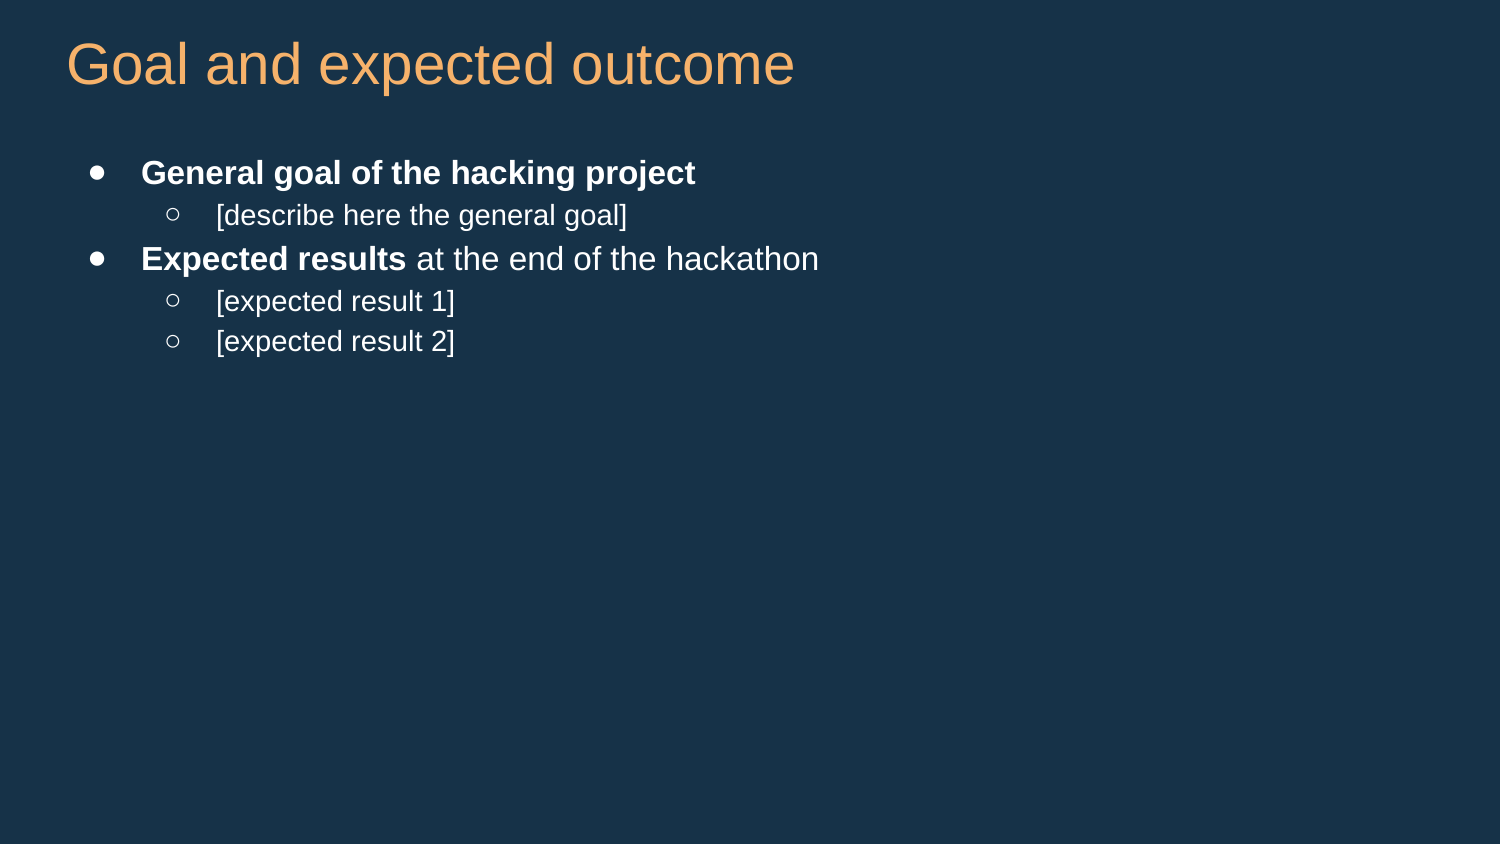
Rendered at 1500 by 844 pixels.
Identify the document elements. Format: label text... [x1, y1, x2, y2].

title Goal and expected outcome [51, 11, 1449, 106]
list General goal of the hacking project [describe here the general goal] Expected results at the end of the hackathon [expected result 1] [expected result 2] [51, 130, 1449, 778]
